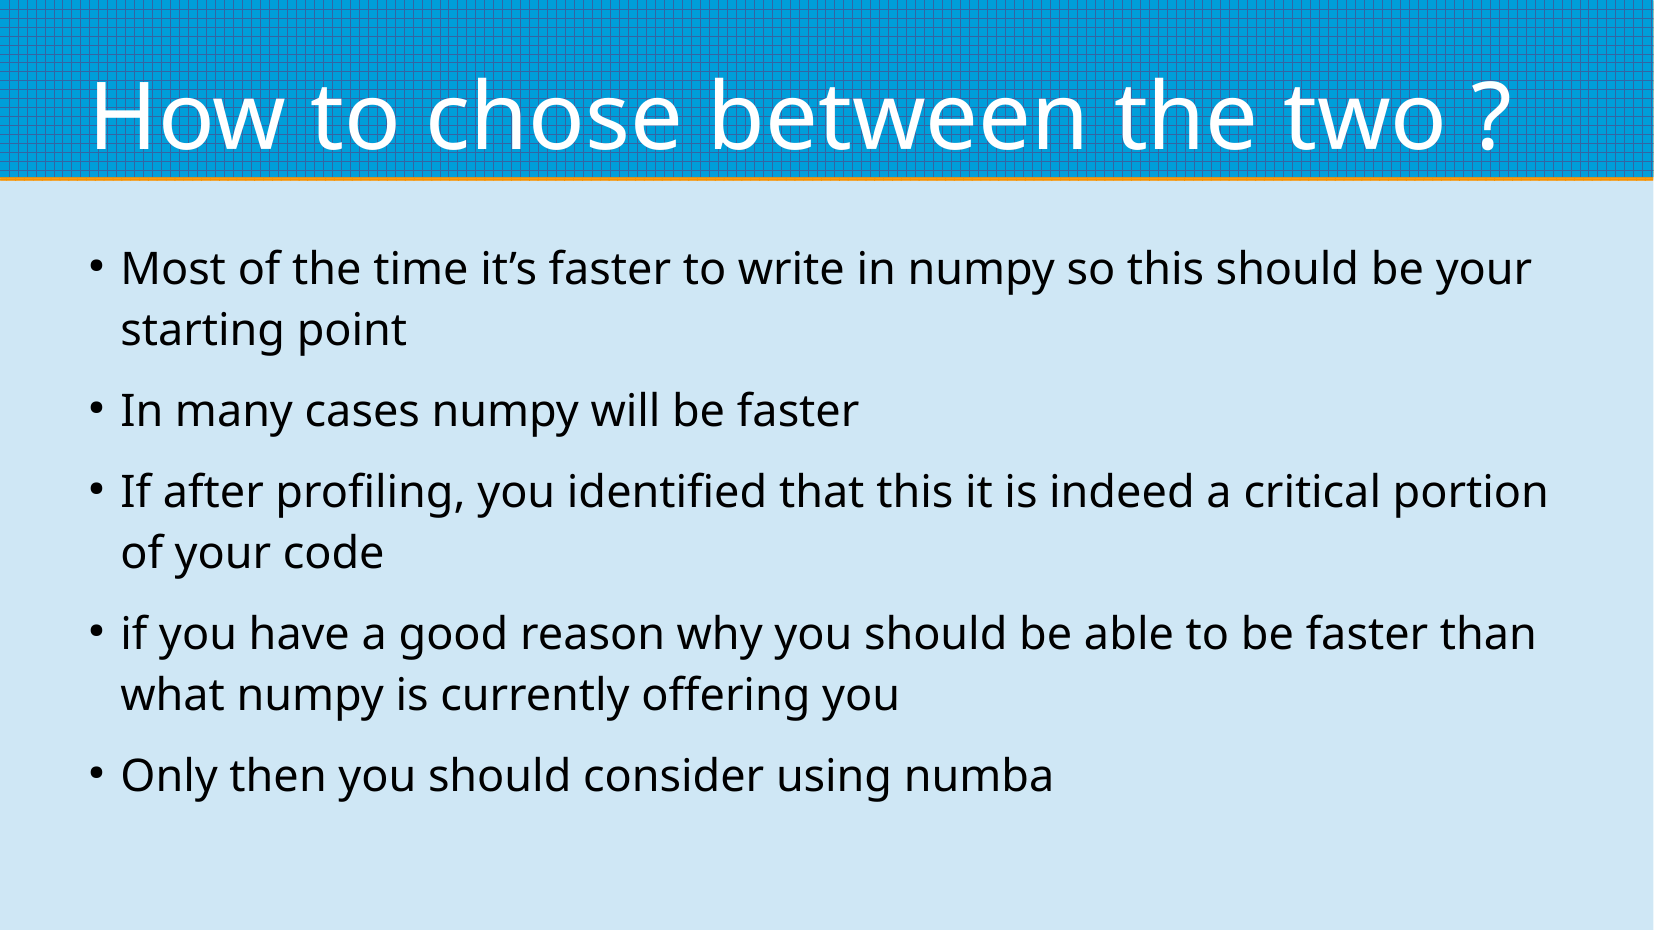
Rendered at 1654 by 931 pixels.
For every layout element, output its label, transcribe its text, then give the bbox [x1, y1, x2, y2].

title How to chose between the two ? [88, 14, 1565, 178]
list Most of the time it’s faster to write in numpy so this should be your starting point In many cases numpy will be faster If after profiling, you identified that this it is indeed a critical portion of your code if you have a good reason why you should be able to be faster than what numpy is currently offering you Only then you should consider using numba [88, 236, 1565, 813]
